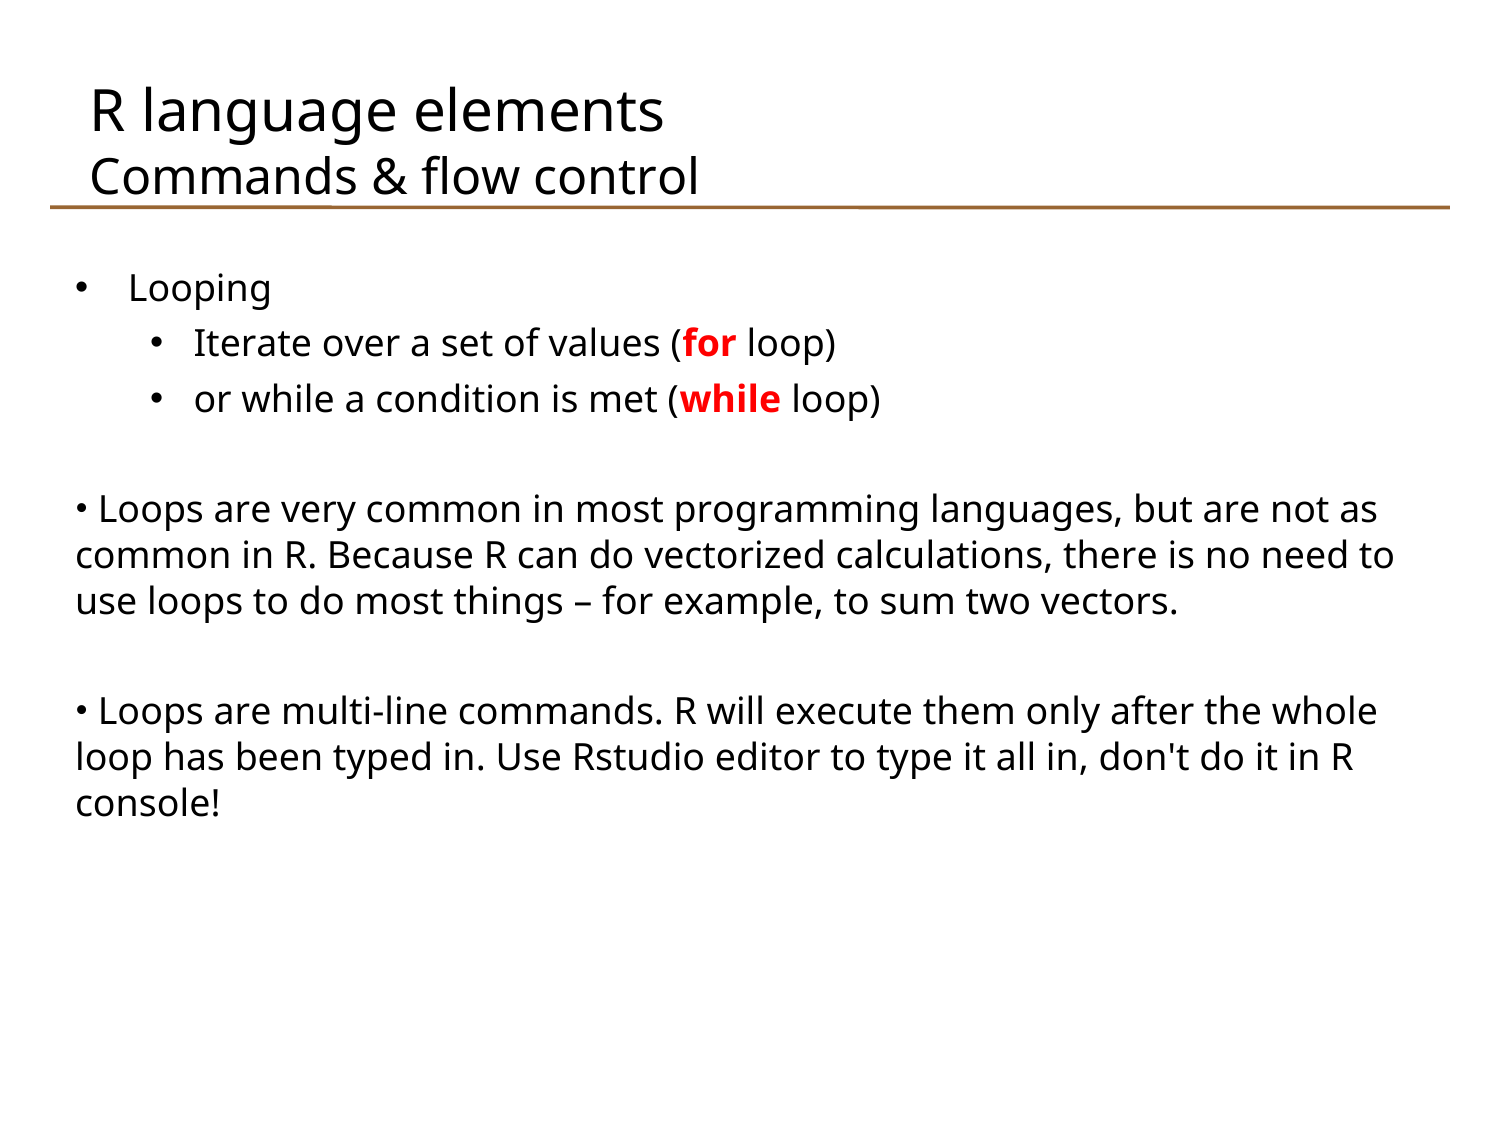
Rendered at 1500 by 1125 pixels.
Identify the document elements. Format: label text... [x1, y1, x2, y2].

text_box Looping Iterate over a set of values (for loop) or while a condition is met (while loop) Loops are very common in most programming languages, but are not as common in R. Because R can do vectorized calculations, there is no need to use loops to do most things – for example, to sum two vectors. Loops are multi-line commands. R will execute them only after the whole loop has been typed in. Use Rstudio editor to type it all in, don't do it in R console! [75, 263, 1425, 1006]
text_box R language elements Commands & flow control [75, 44, 1425, 233]
